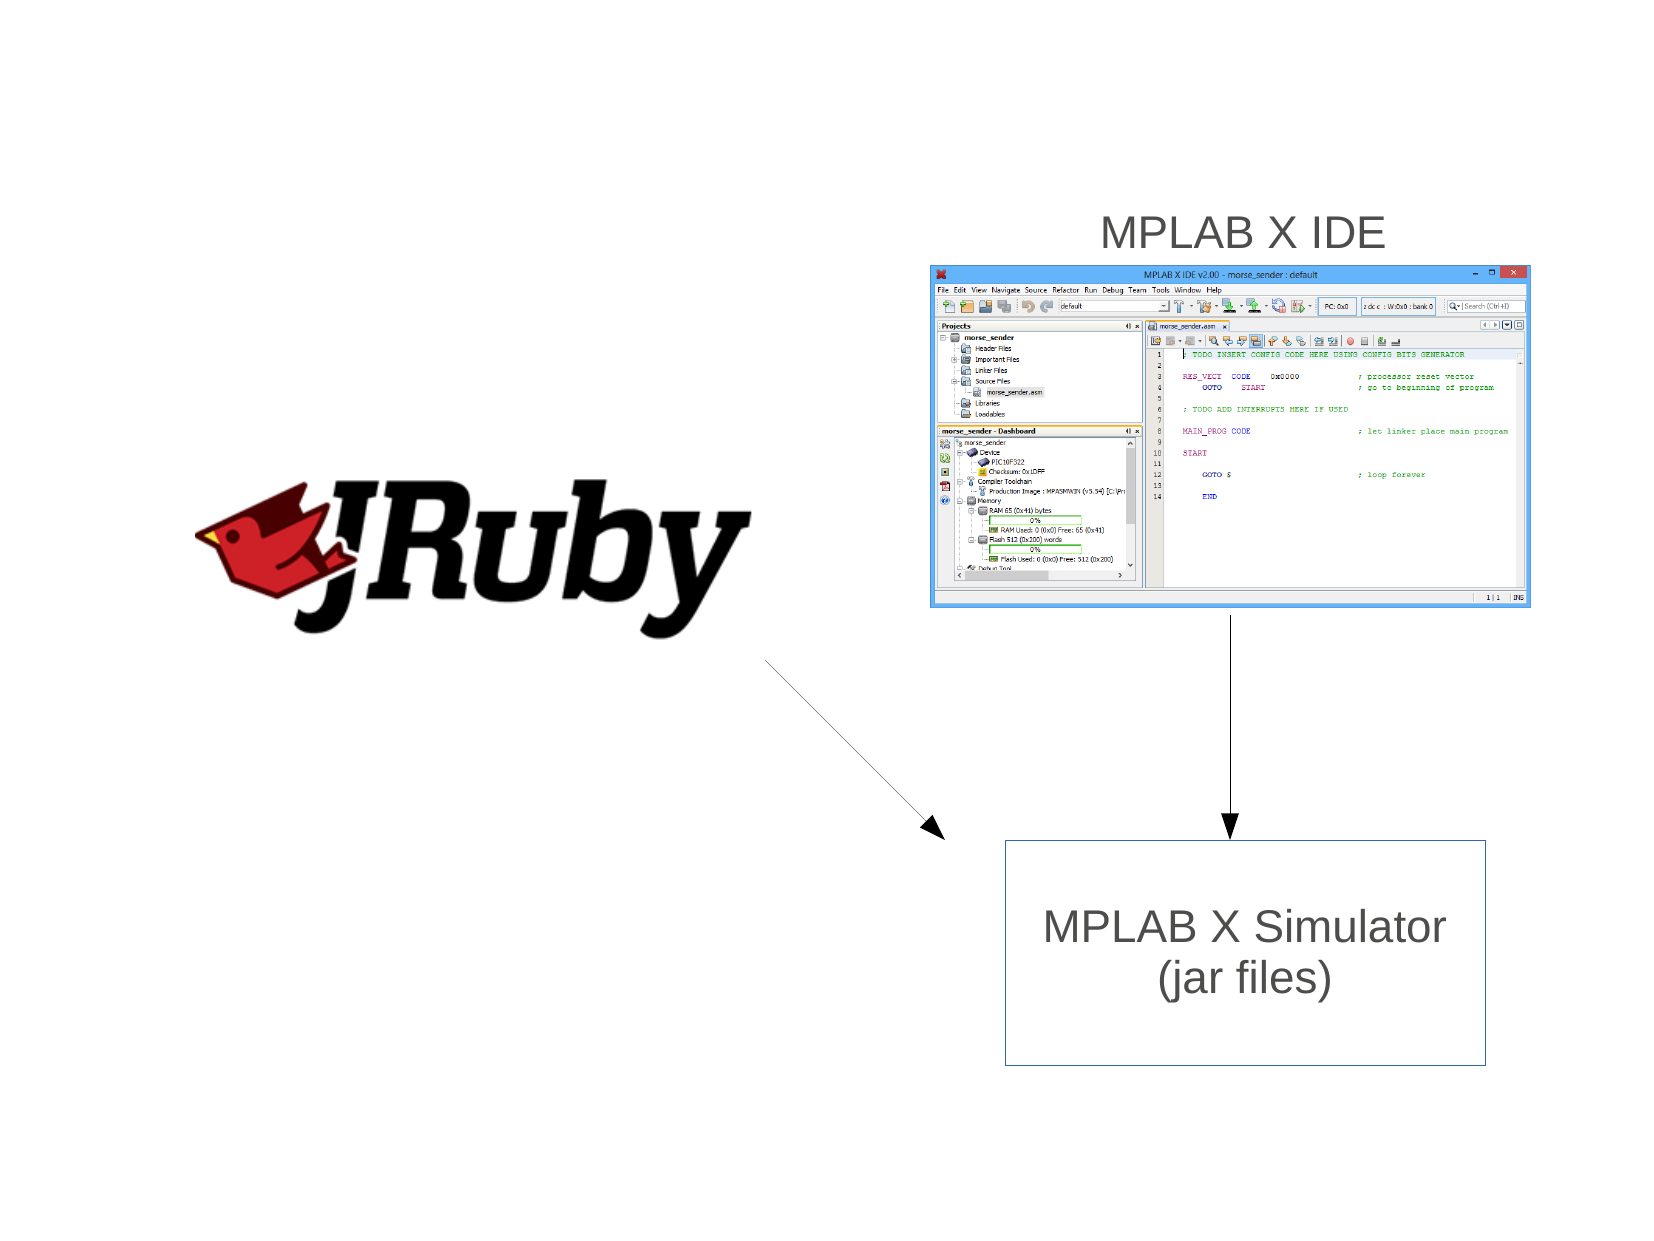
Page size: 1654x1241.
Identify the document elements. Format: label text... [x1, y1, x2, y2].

picture [195, 479, 764, 657]
text_box MPLAB X Simulator (jar files) [1005, 840, 1486, 1066]
picture [930, 265, 1531, 609]
text_box MPLAB X IDE [1085, 199, 1402, 266]
